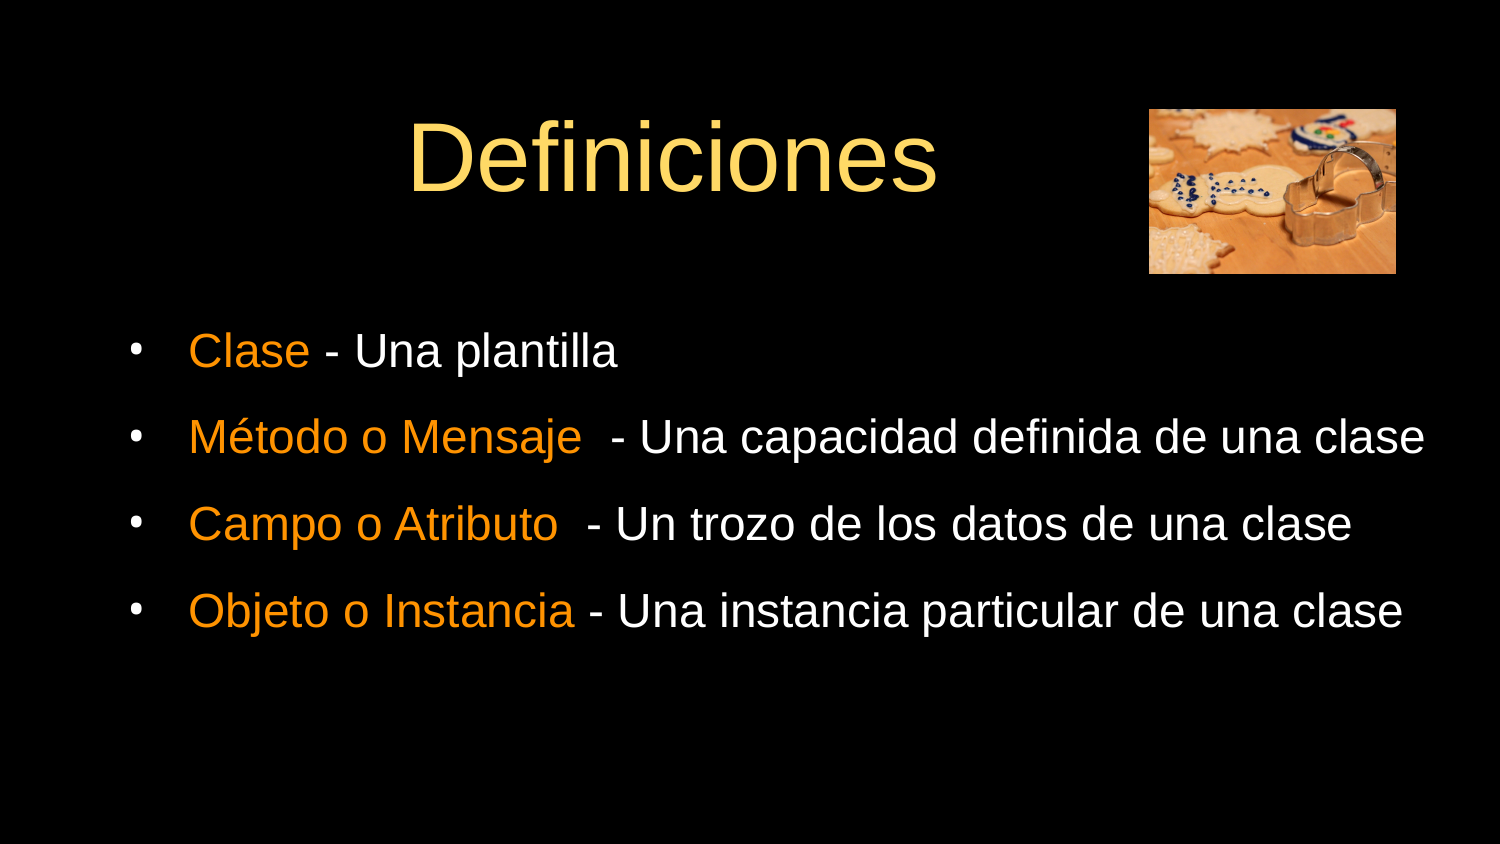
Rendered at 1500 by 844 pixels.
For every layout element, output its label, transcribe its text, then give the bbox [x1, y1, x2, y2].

picture [1149, 109, 1396, 274]
list Clase - Una plantilla Método o Mensaje - Una capacidad definida de una clase Campo o Atributo - Un trozo de los datos de una clase Objeto o Instancia - Una instancia particular de una clase [110, 234, 1477, 722]
title Definiciones [106, 70, 1240, 235]
